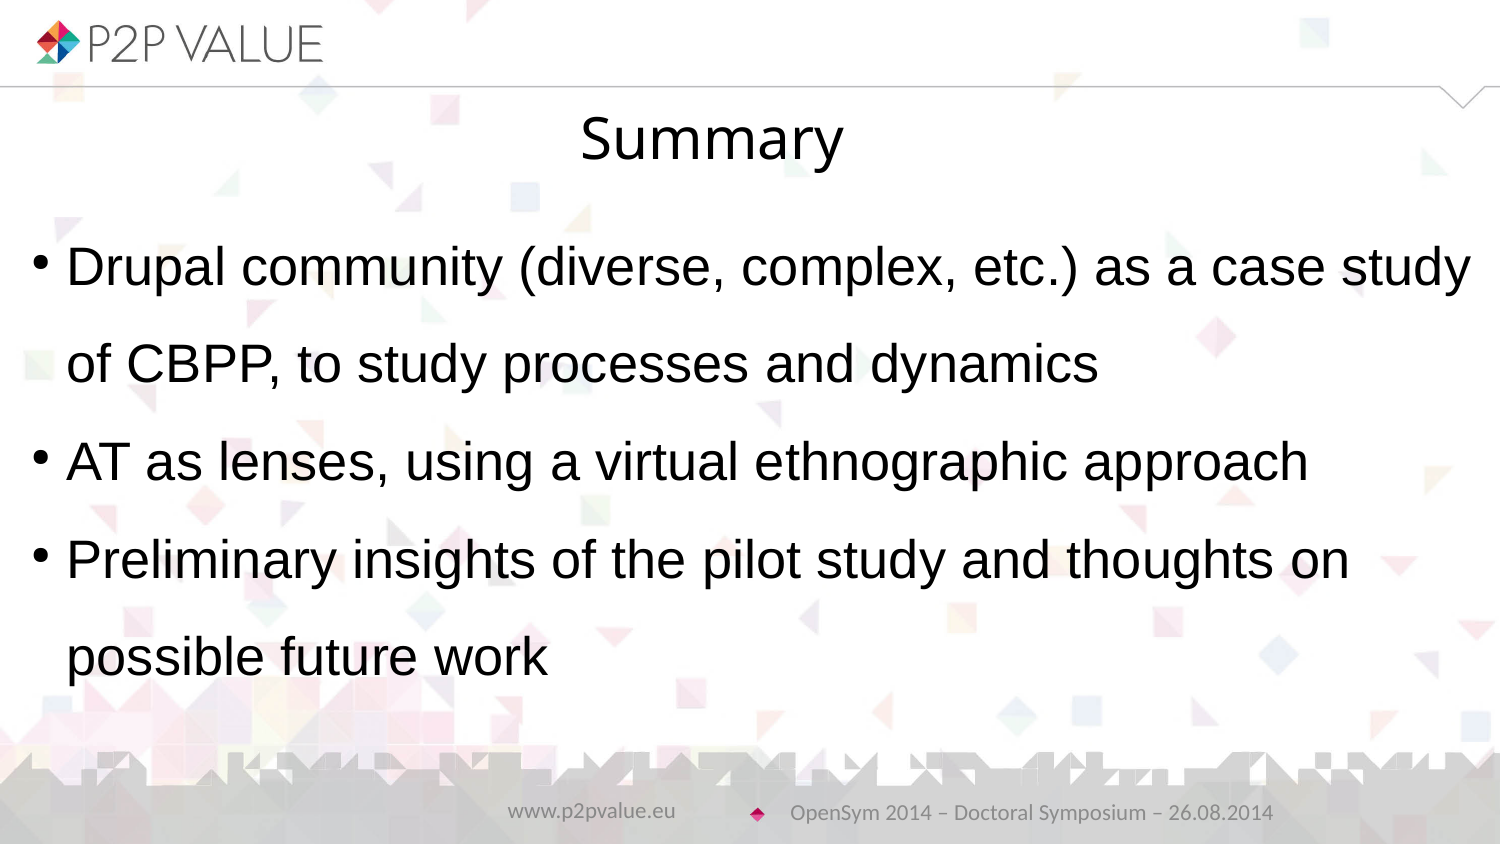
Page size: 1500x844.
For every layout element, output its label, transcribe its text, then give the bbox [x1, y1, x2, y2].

title Summary [60, 92, 1366, 181]
picture [0, 0, 1500, 844]
text_box OpenSym 2014 – Doctoral Symposium – 26.08.2014 [777, 788, 1470, 834]
subtitle Drupal community (diverse, complex, etc.) as a case study of CBPP, to study processes and dynamics AT as lenses, using a virtual ethnographic approach Preliminary insights of the pilot study and thoughts on possible future work [17, 191, 1499, 796]
text_box www.p2pvalue.eu [501, 789, 720, 829]
